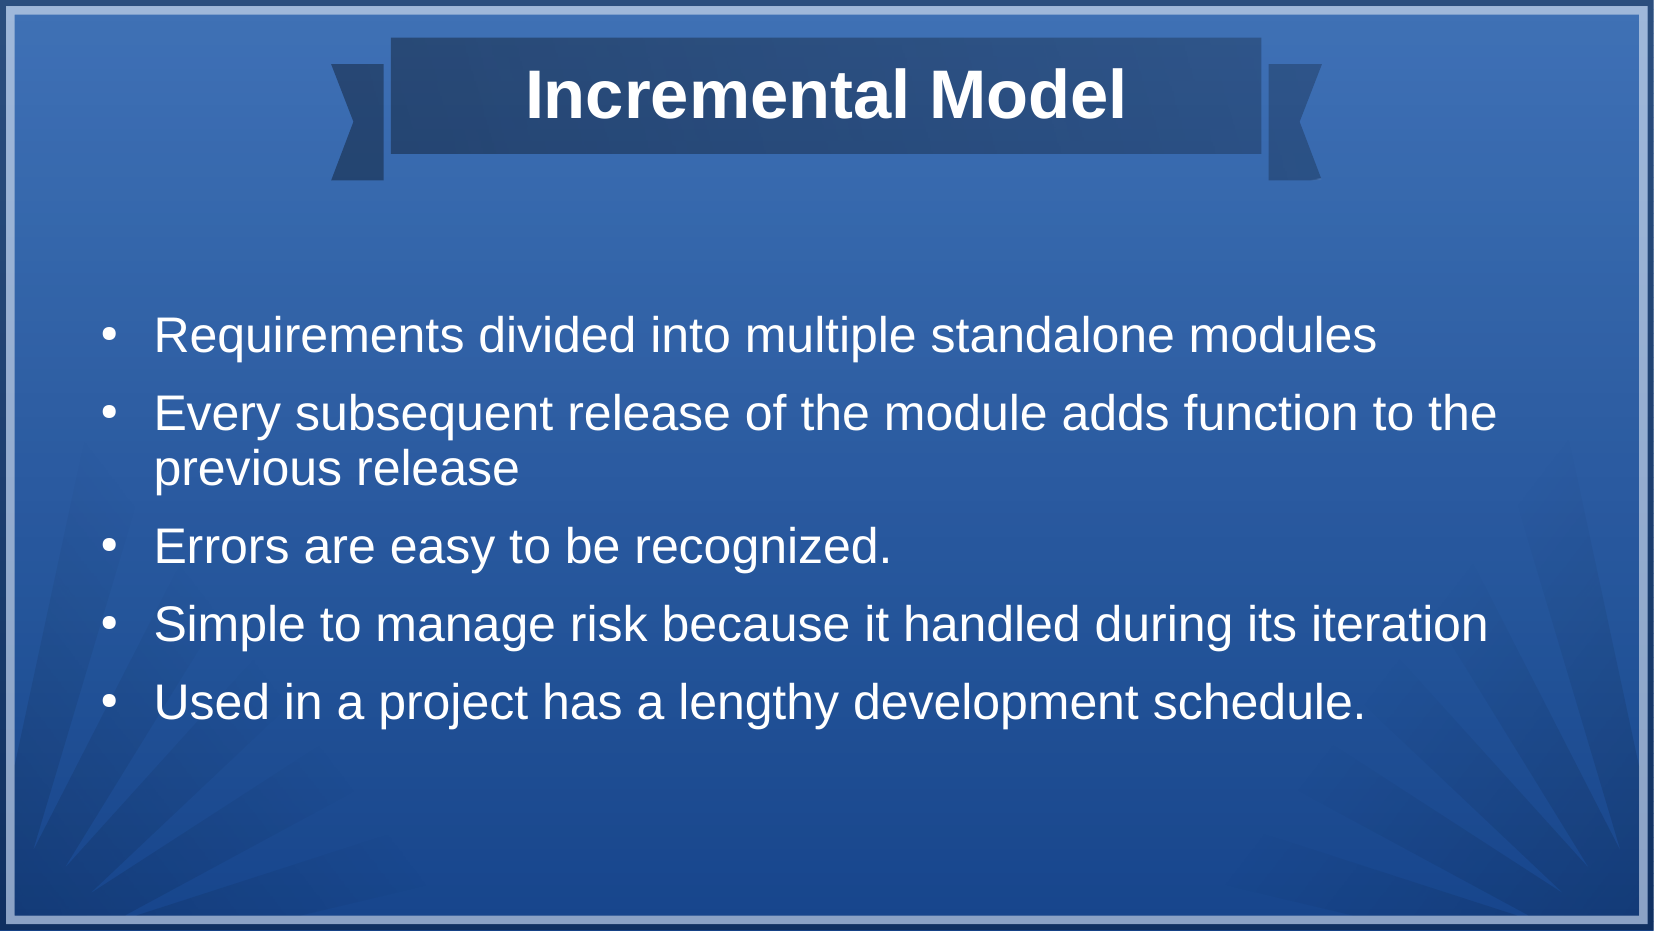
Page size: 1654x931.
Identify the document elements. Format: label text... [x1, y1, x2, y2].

list Requirements divided into multiple standalone modules Every subsequent release of the module adds function to the previous release Errors are easy to be recognized. Simple to manage risk because it handled during its iteration Used in a project has a lengthy development schedule. [82, 307, 1571, 768]
title Incremental Model [389, 35, 1264, 154]
